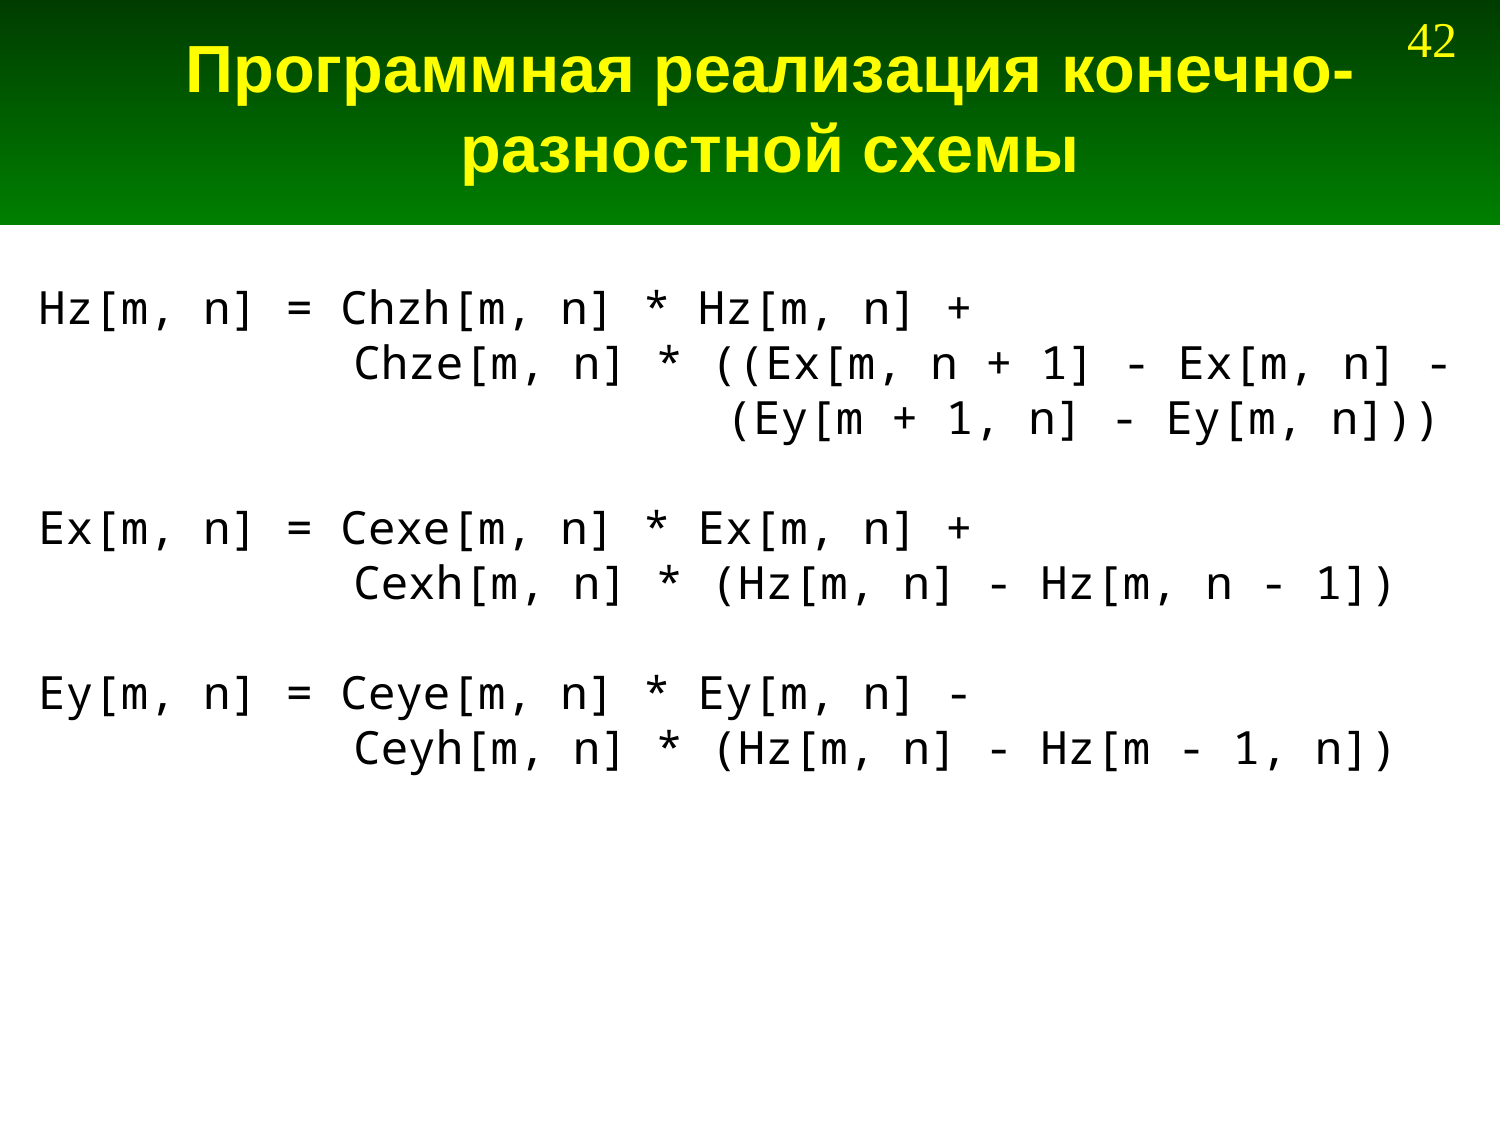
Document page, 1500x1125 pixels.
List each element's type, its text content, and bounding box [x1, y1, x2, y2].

title Программная реализация конечно-разностной схемы [100, 7, 1441, 204]
text_box Hz[m, n] = Chzh[m, n] * Hz[m, n] + Chze[m, n] * ((Ex[m, n + 1] - Ex[m, n] - (Ey[m + 1, n] - Ey[m, n])) Ex[m, n] = Cexe[m, n] * Ex[m, n] + Cexh[m, n] * (Hz[m, n] - Hz[m, n - 1]) Ey[m, n] = Ceye[m, n] * Ey[m, n] - Ceyh[m, n] * (Hz[m, n] - Hz[m - 1, n]) [23, 271, 1472, 827]
